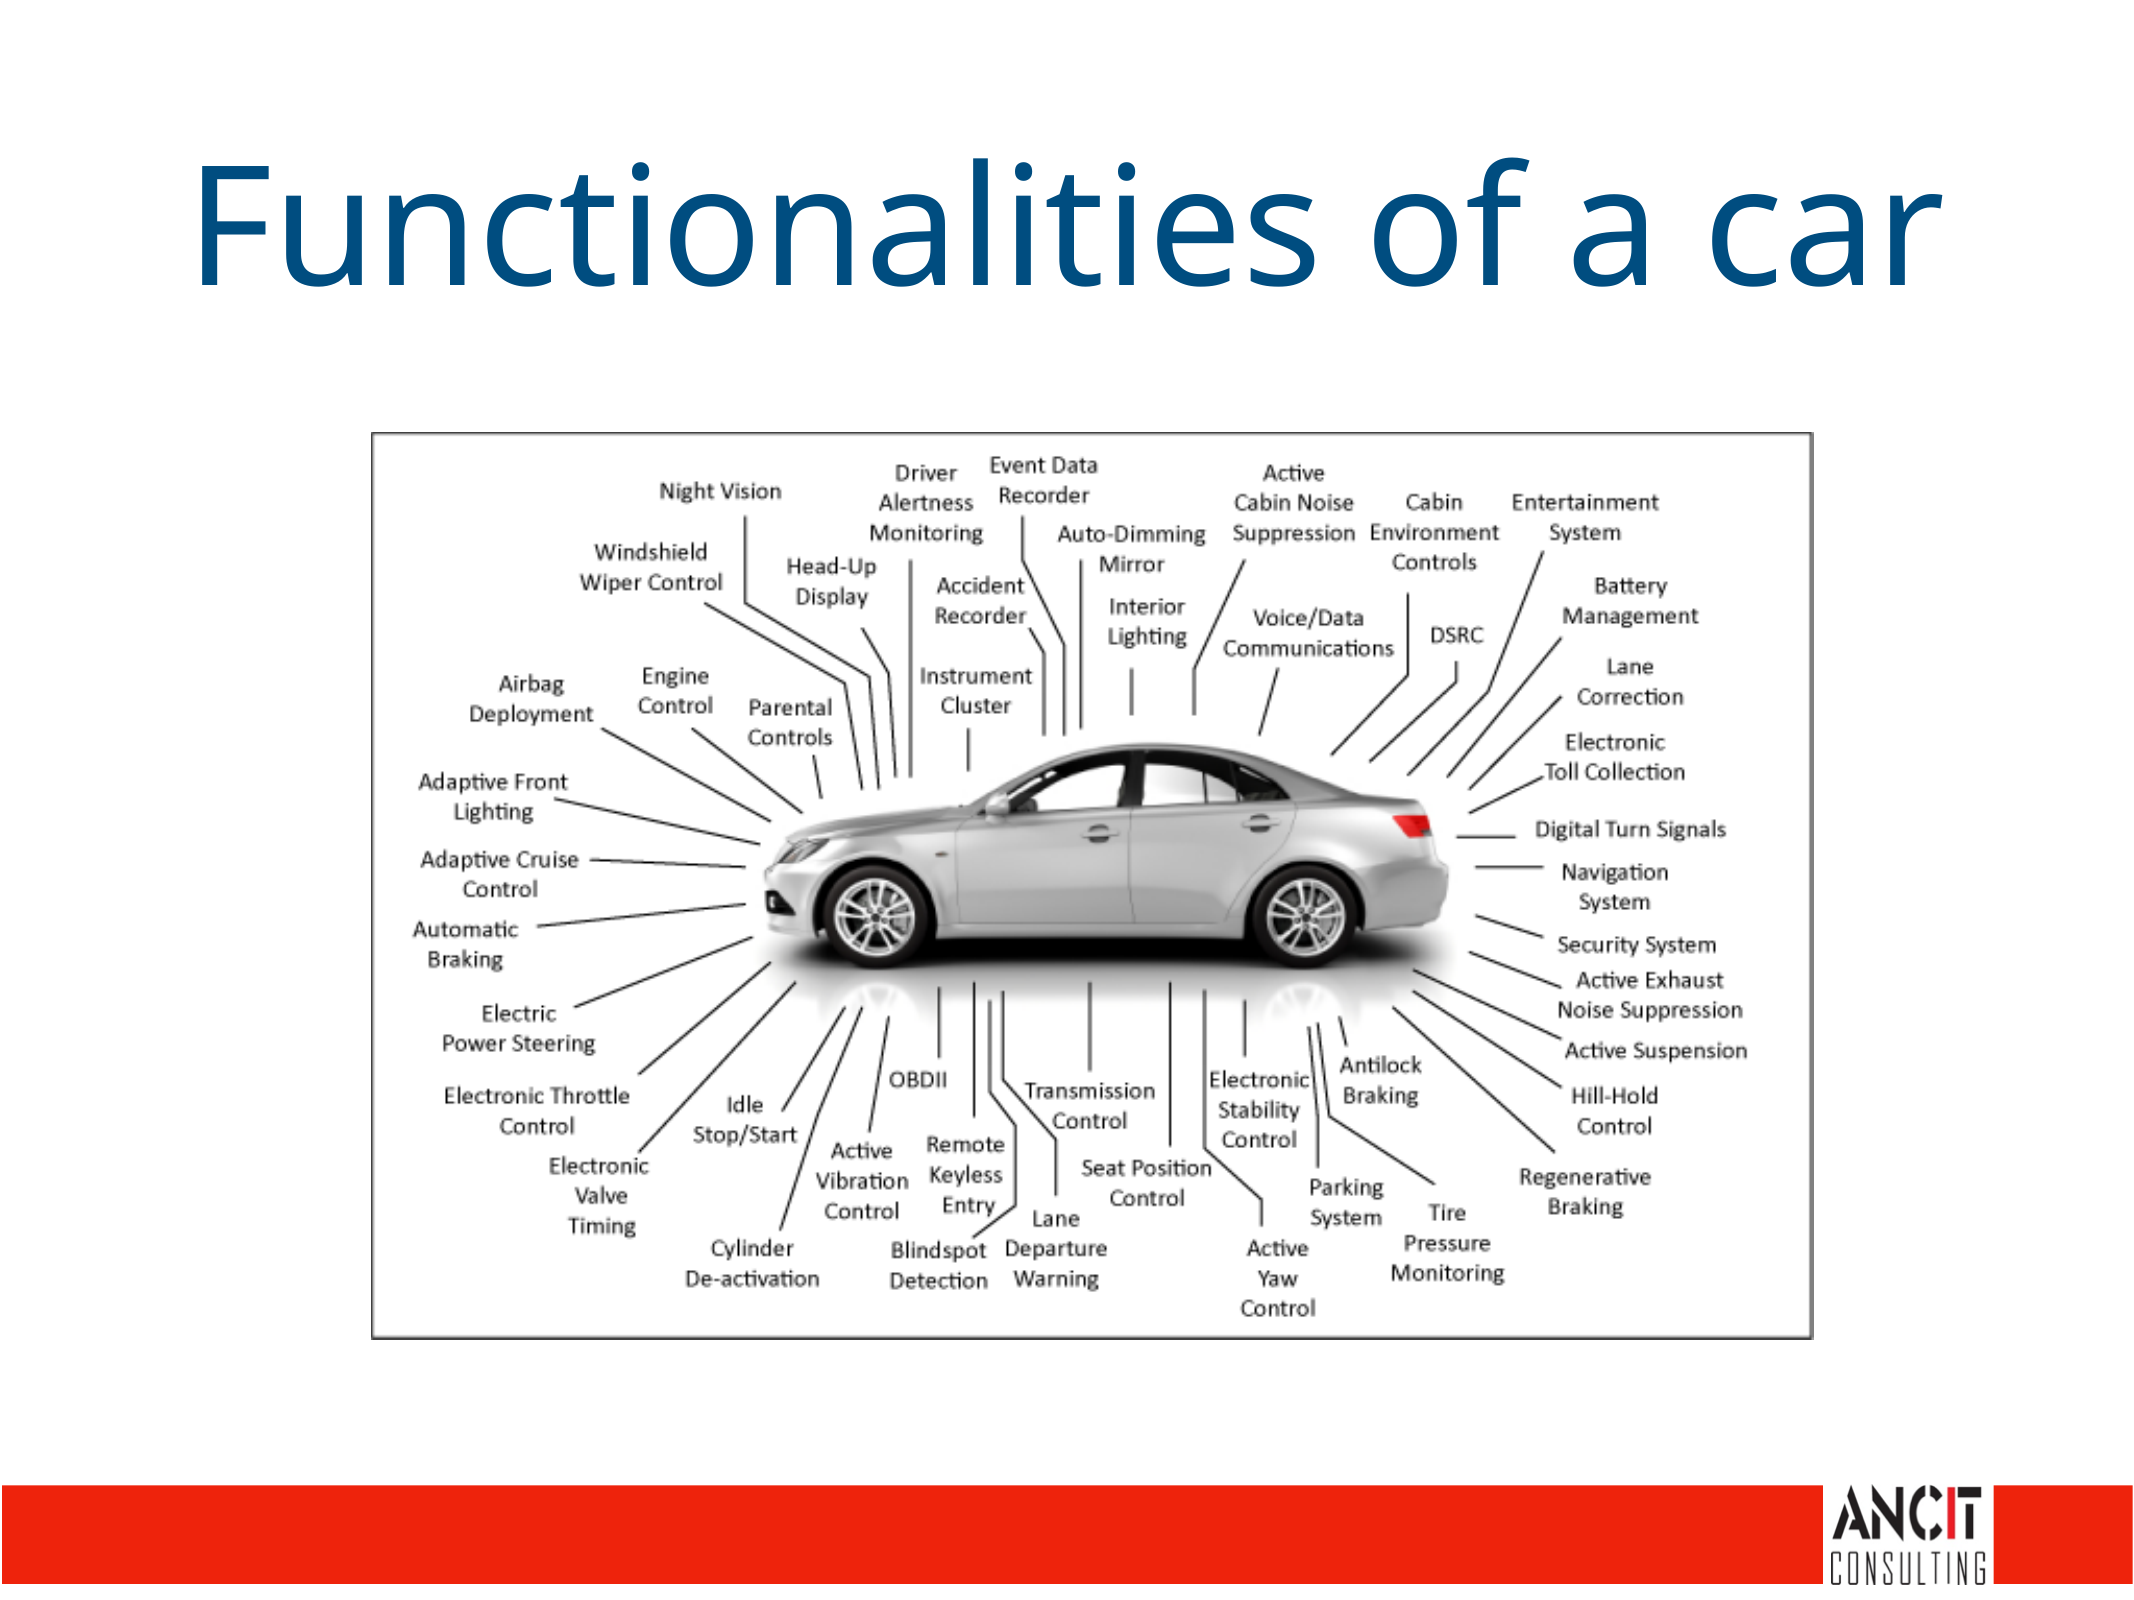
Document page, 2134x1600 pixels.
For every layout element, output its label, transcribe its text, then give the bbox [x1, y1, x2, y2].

picture [1831, 1484, 1986, 1585]
picture [371, 432, 1814, 1340]
text_box [1993, 1485, 2133, 1584]
text_box [2, 1485, 1823, 1584]
title Functionalities of a car [156, 41, 1978, 396]
